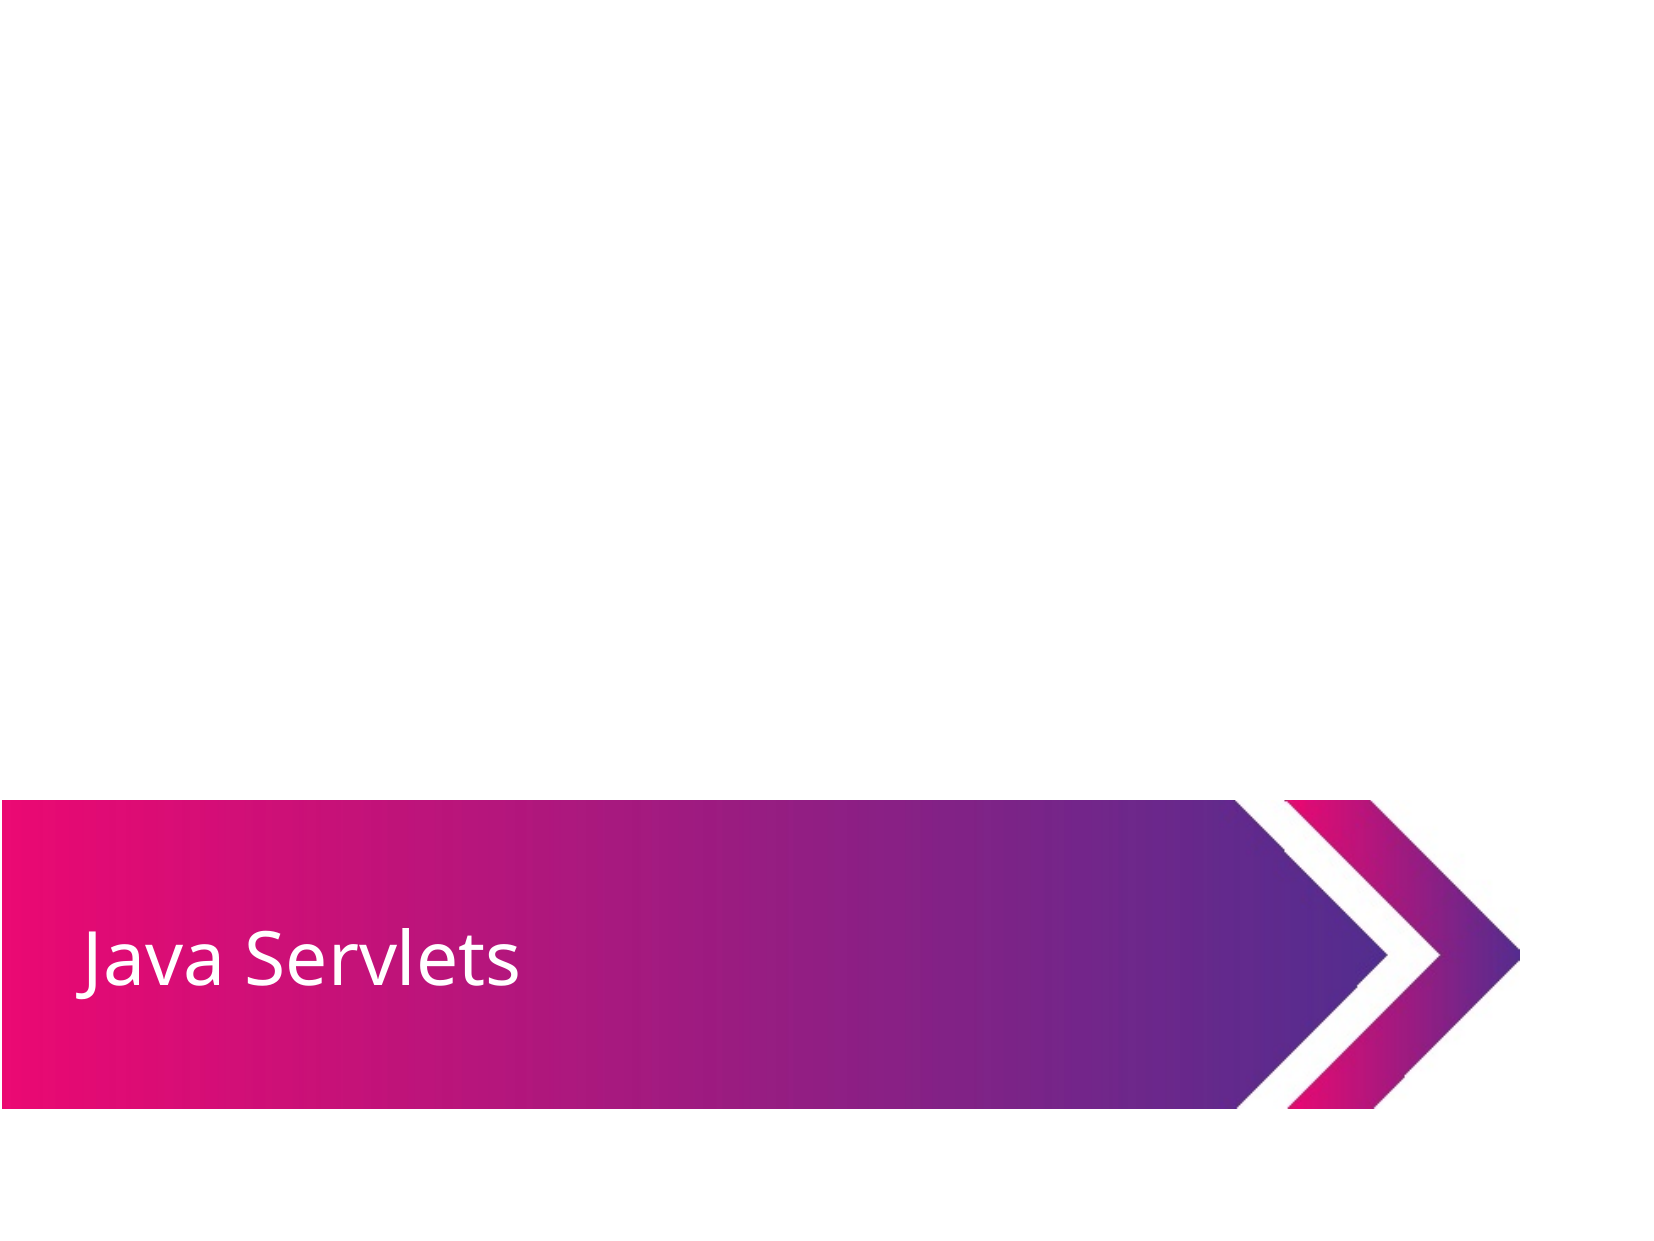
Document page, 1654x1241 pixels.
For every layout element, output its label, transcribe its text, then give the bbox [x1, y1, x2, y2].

title Java Servlets [82, 852, 1396, 1060]
picture [2, 800, 1520, 1109]
